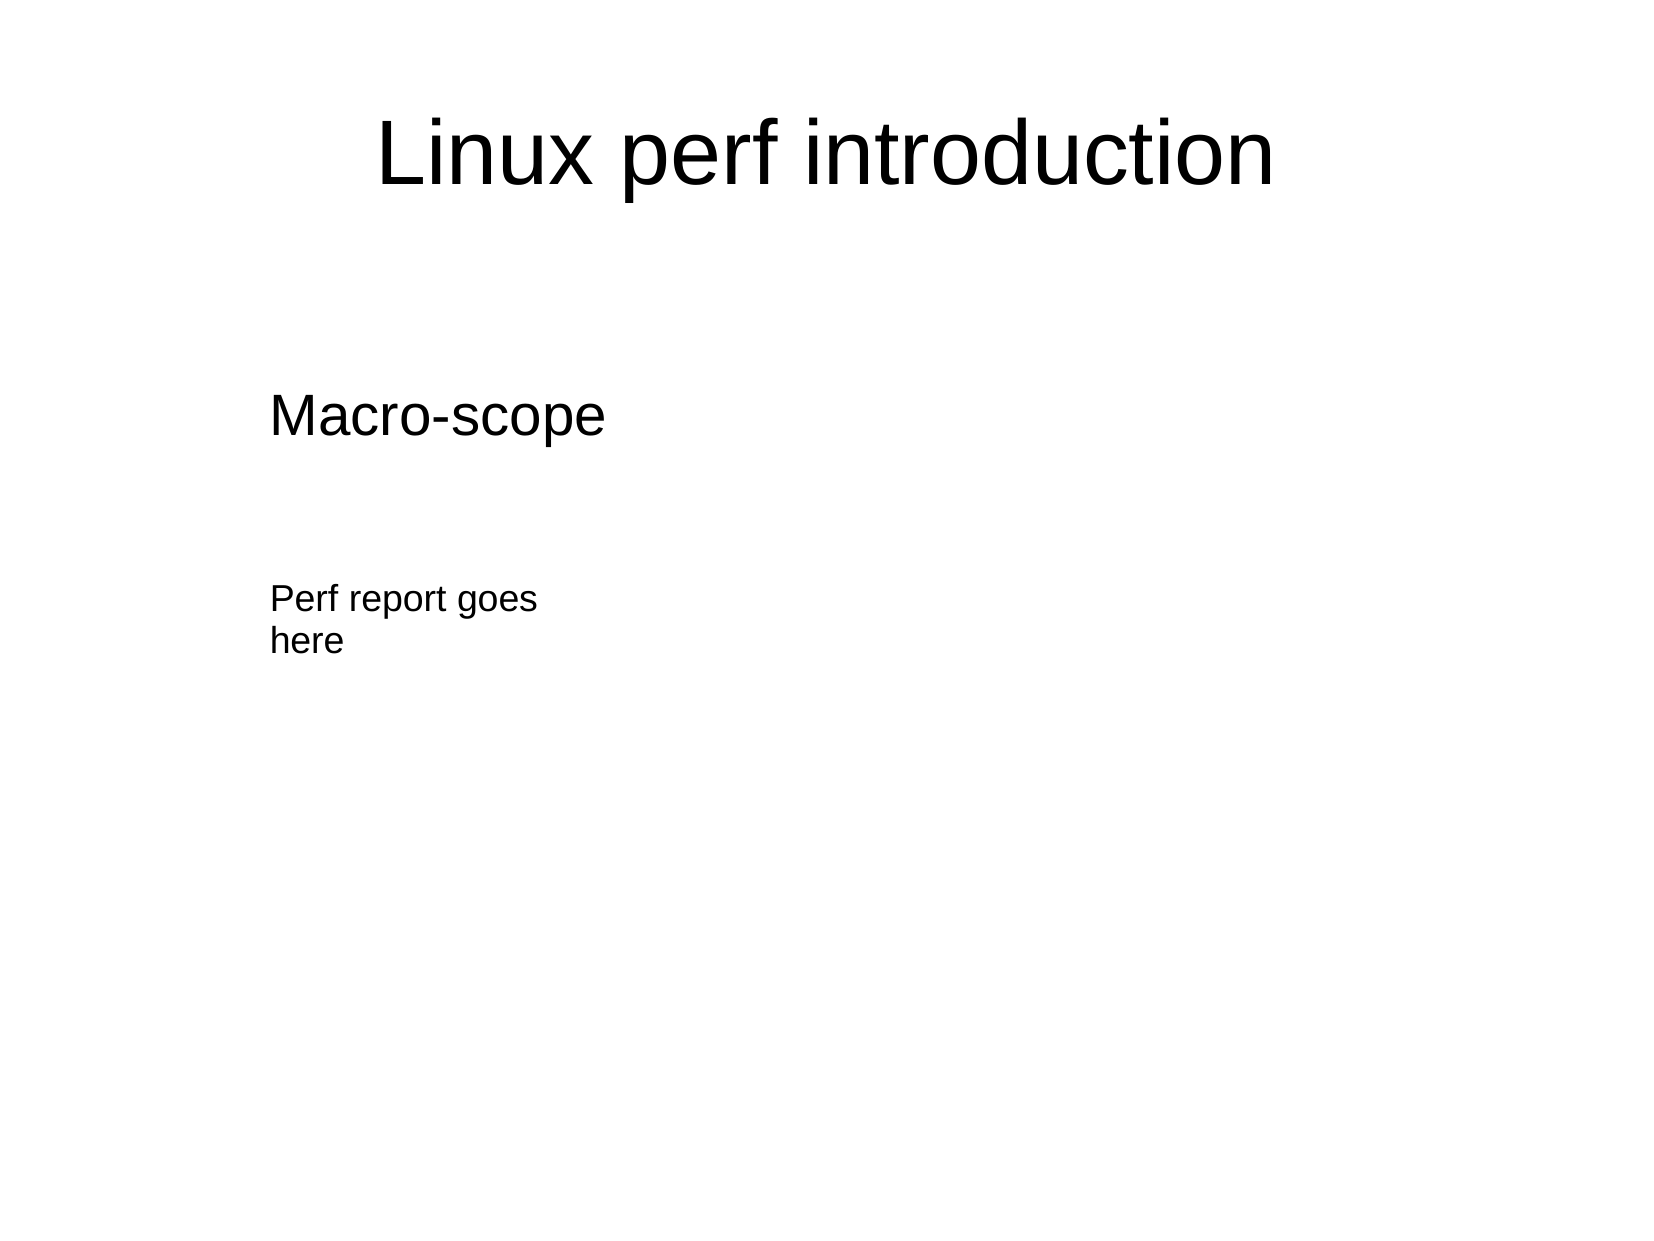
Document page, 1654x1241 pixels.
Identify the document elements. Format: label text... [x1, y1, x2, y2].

text_box Perf report goes here [255, 570, 586, 669]
text_box Macro-scope [255, 375, 646, 466]
title Linux perf introduction [82, 49, 1571, 257]
